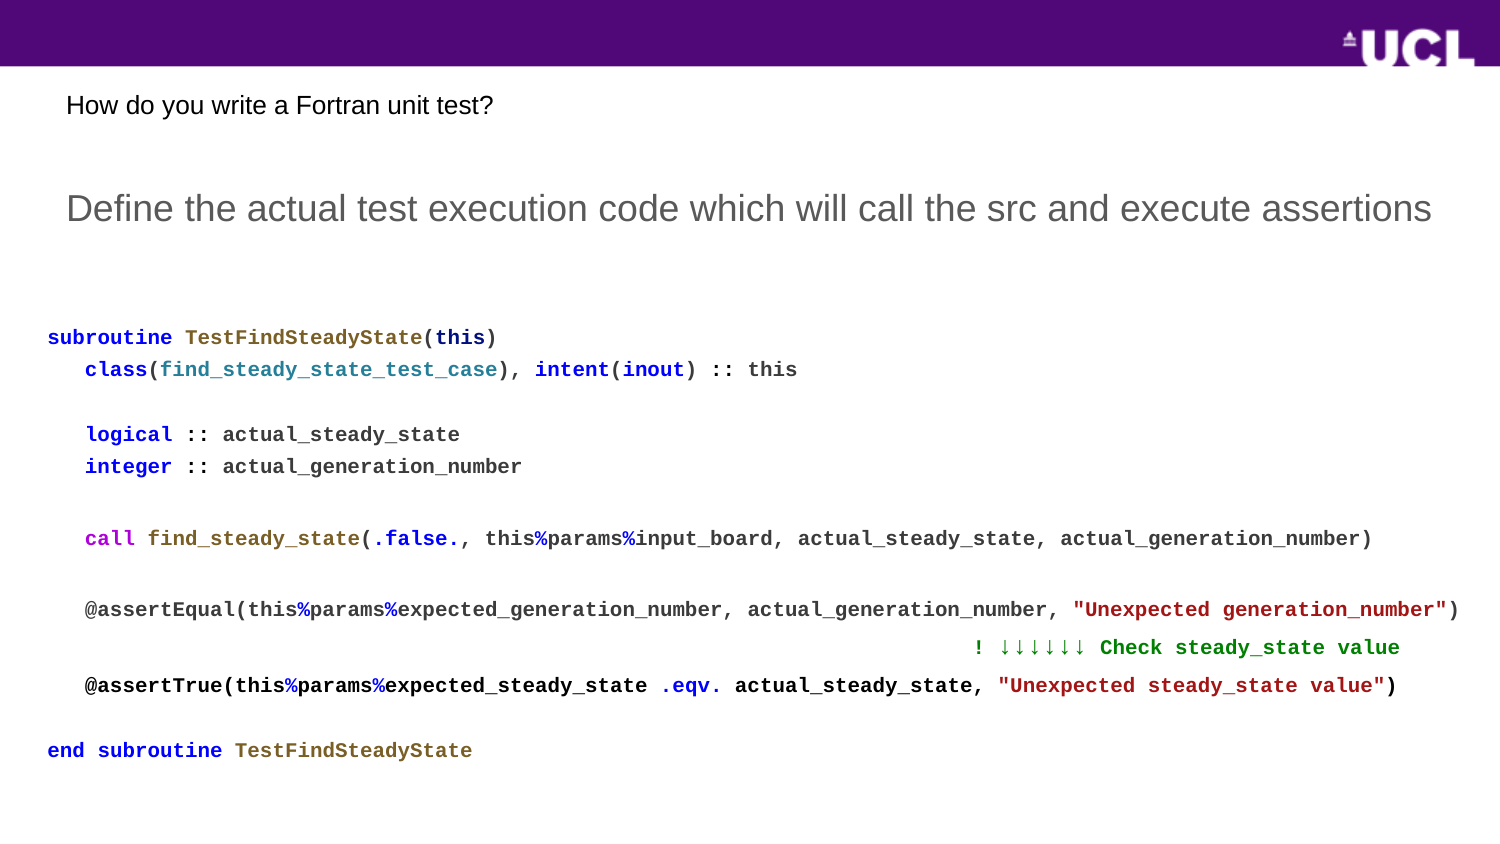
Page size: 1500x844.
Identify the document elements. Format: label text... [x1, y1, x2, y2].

text_box subroutine TestFindSteadyState(this) class(find_steady_state_test_case), intent(inout) :: this logical :: actual_steady_state integer :: actual_generation_number call find_steady_state(.false., this%params%input_board, actual_steady_state, actual_generation_number) @assertEqual(this%params%expected_generation_number, actual_generation_number, "Unexpected generation_number") ! ↓↓↓↓↓↓ Check steady_state value @assertTrue(this%params%expected_steady_state .eqv. actual_steady_state, "Unexpected steady_state value") end subroutine TestFindSteadyState [32, 275, 1485, 777]
picture [0, 0, 1500, 844]
title How do you write a Fortran unit test? [51, 72, 1449, 162]
list Define the actual test execution code which will call the src and execute assertions [51, 162, 1491, 249]
